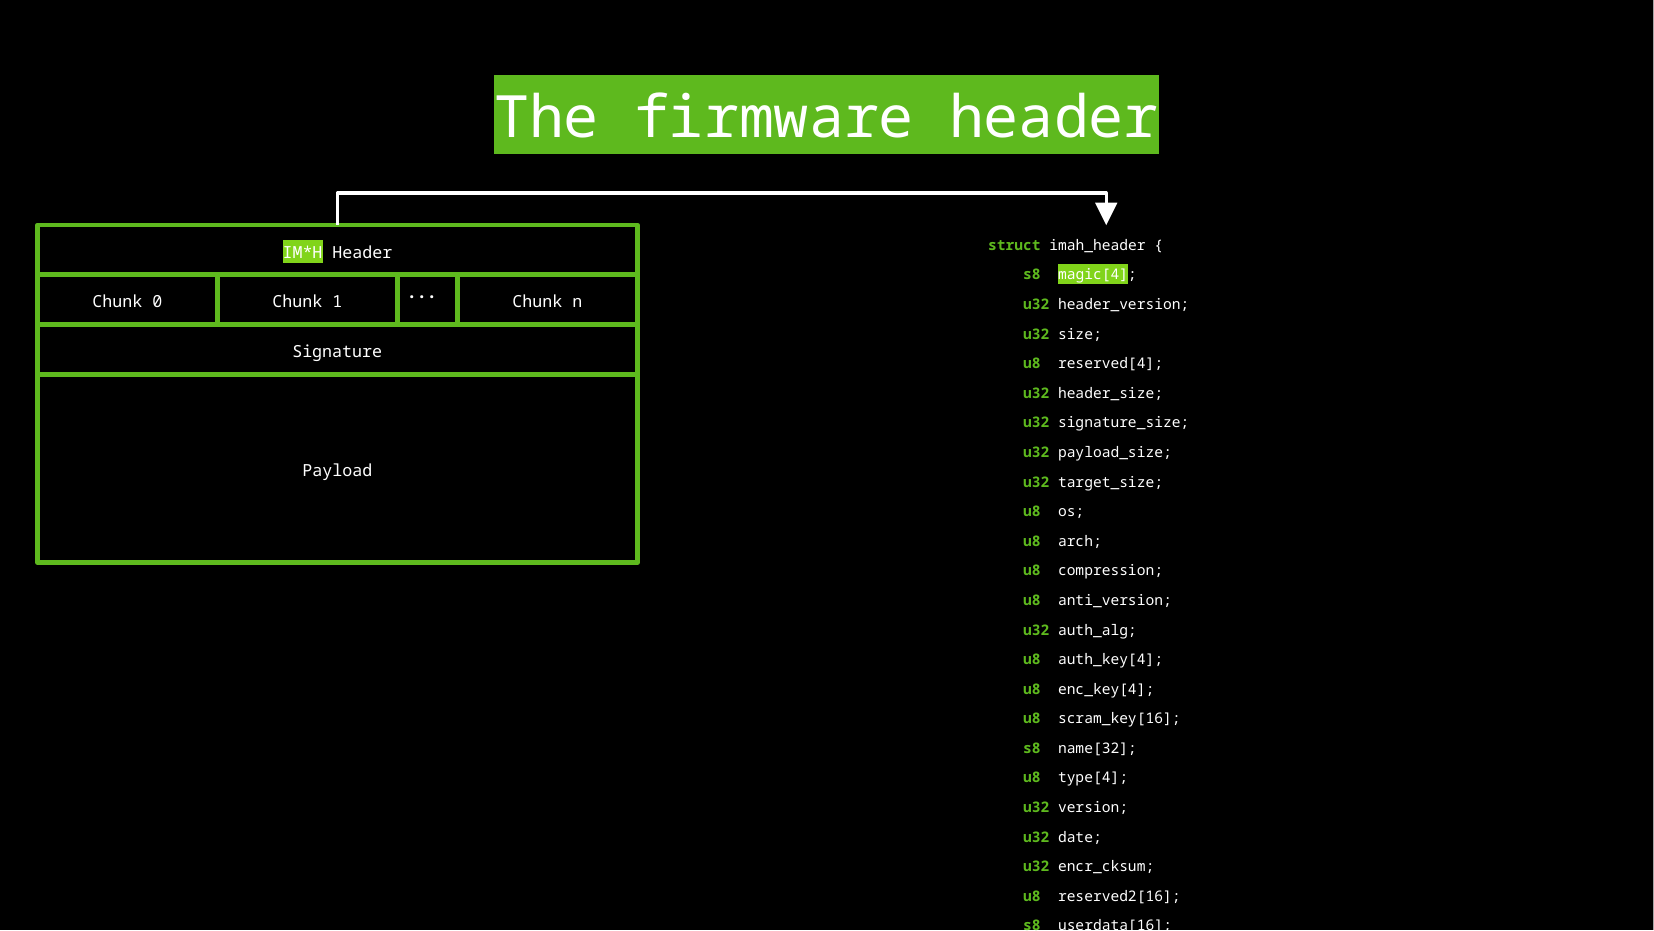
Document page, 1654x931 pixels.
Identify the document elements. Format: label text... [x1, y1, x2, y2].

text_box Signature [37, 324, 638, 374]
text_box IM*H Header [37, 225, 638, 275]
title The firmware header [82, 37, 1571, 193]
text_box ... [406, 263, 467, 324]
text_box Chunk 0 [37, 274, 217, 324]
text_box struct imah_header { s8 magic[4]; u32 header_version; u32 size; u8 reserved[4]; u32 header_size; u32 signature_size; u32 payload_size; u32 target_size; u8 os; u8 arch; u8 compression; u8 anti_version; u32 auth_alg; u8 auth_key[4]; u8 enc_key[4]; u8 scram_key[16]; s8 name[32]; u8 type[4]; u32 version; u32 date; u32 encr_cksum; u8 reserved2[16]; s8 userdata[16]; u8 entry[8]; u32 plain_cksum; u32 chunk_num; u8 payload_digest[32]; }; [712, 225, 1500, 858]
text_box Chunk n [467, 274, 638, 324]
text_box Payload [37, 374, 638, 563]
text_box Chunk 1 [217, 274, 398, 324]
